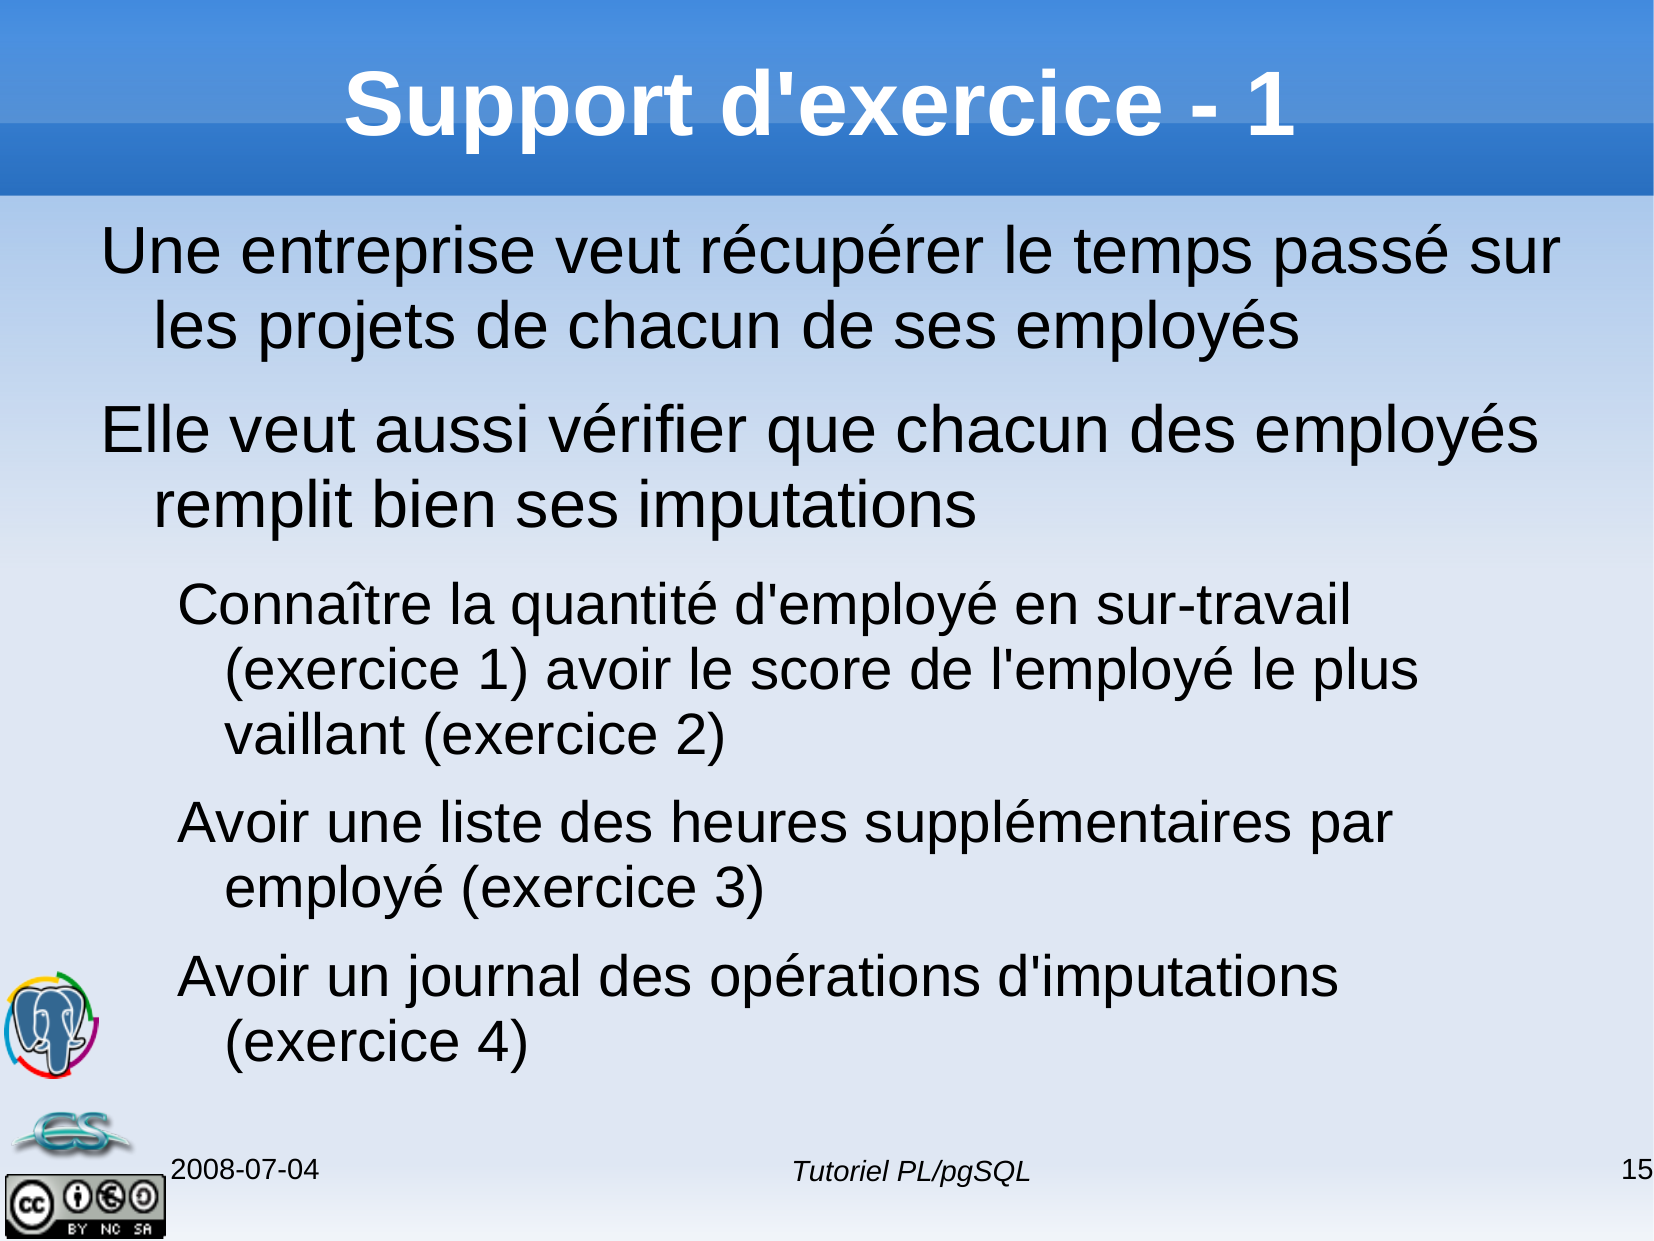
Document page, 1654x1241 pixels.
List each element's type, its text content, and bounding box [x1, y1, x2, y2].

list Une entreprise veut récupérer le temps passé sur les projets de chacun de ses employés Elle veut aussi vérifier que chacun des employés remplit bien ses imputations Connaître la quantité d'employé en sur-travail (exercice 1) avoir le score de l'employé le plus vaillant (exercice 2) Avoir une liste des heures supplémentaires par employé (exercice 3) Avoir un journal des opérations d'imputations (exercice 4) [82, 213, 1571, 1160]
picture [0, 0, 1654, 1241]
title Support d'exercice - 1 [76, 7, 1565, 200]
